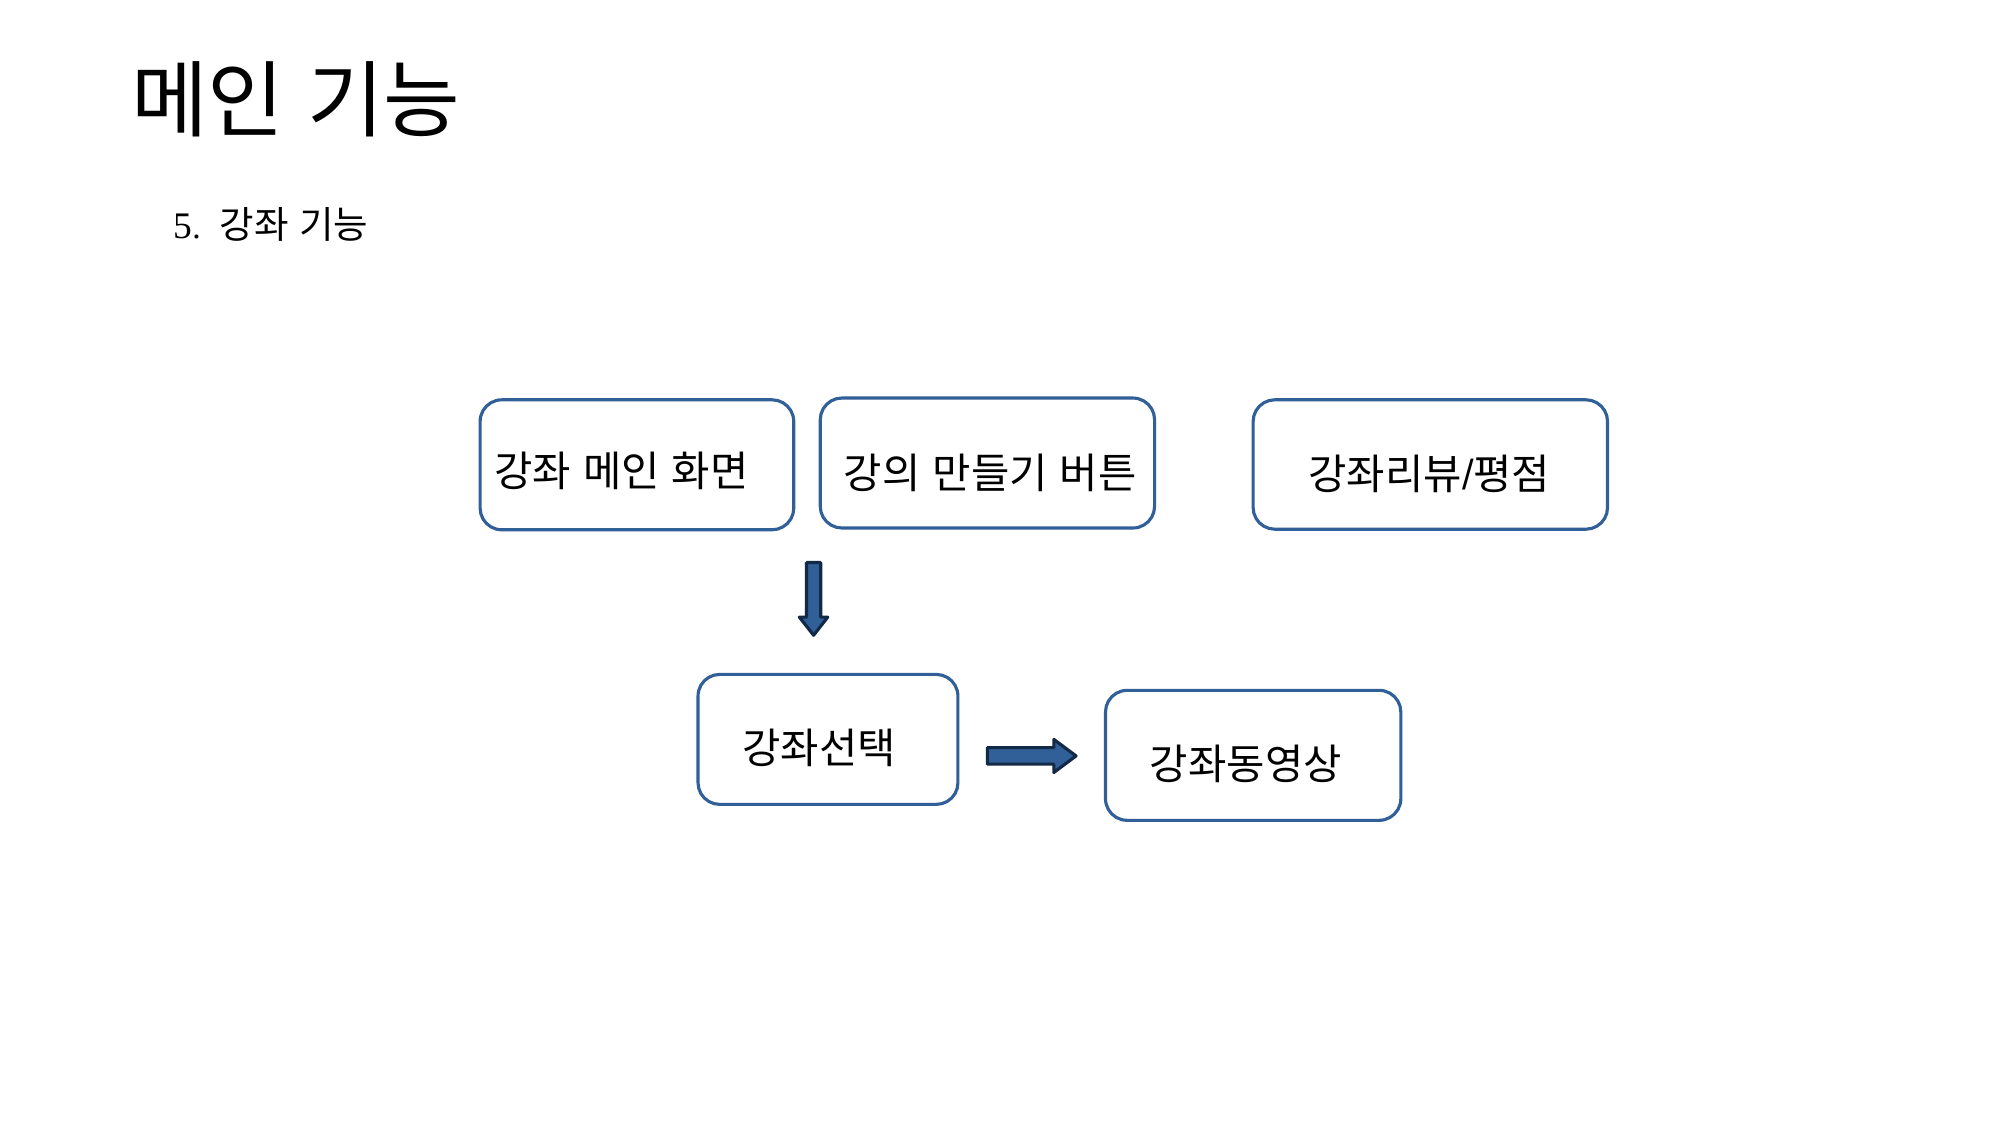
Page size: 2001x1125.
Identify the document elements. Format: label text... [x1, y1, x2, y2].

text_box [987, 739, 1077, 773]
text_box 강좌리뷰/평점 [1293, 433, 1583, 499]
text_box 강의 만들기 버튼 [829, 432, 1182, 498]
text_box [1105, 690, 1401, 821]
text_box 강좌선택 [727, 707, 929, 772]
text_box [480, 496, 794, 530]
text_box [480, 399, 794, 431]
text_box 강좌동영상 [1135, 723, 1387, 788]
text_box [799, 562, 828, 636]
text_box 강좌 메인 화면 [479, 431, 820, 496]
text_box 5. 강좌 기능 [158, 187, 637, 249]
text_box [1253, 399, 1608, 530]
title 메인 기능 [99, 0, 492, 188]
text_box [820, 398, 1155, 529]
text_box [698, 674, 958, 805]
